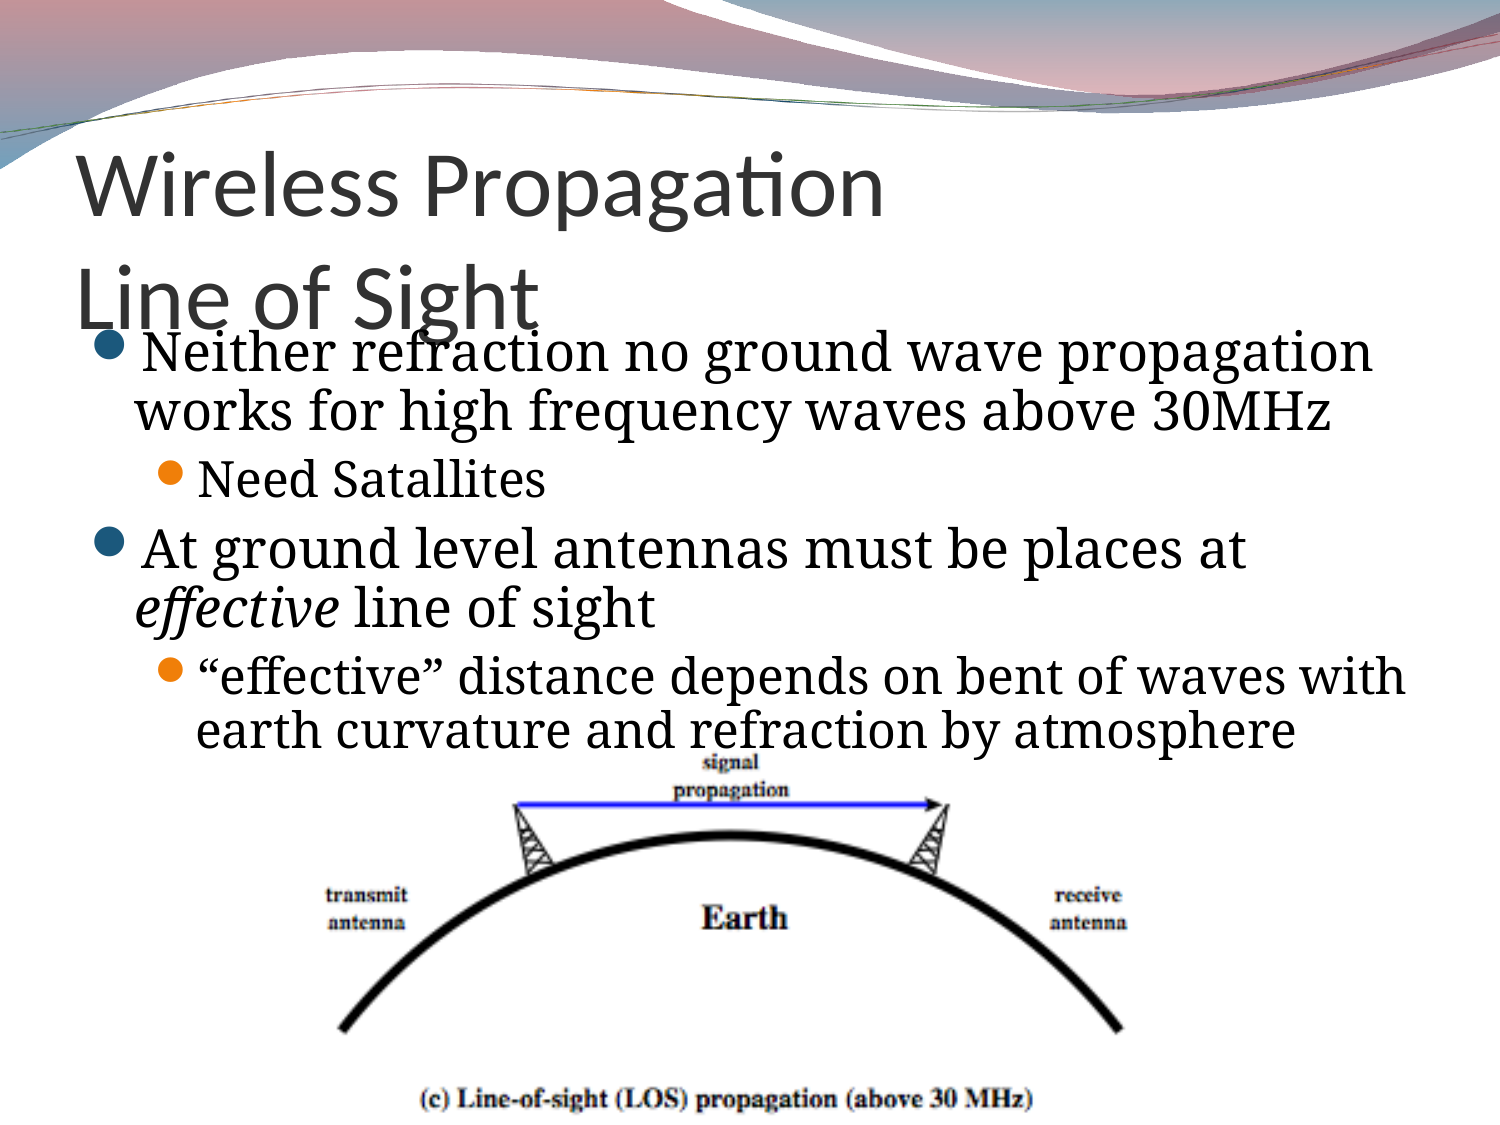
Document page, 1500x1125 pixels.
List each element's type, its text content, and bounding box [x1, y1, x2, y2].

picture [0, 33, 1500, 140]
picture [125, 1038, 1371, 1125]
list Neither refraction no ground wave propagation works for high frequency waves above 30MHz Need Satallites At ground level antennas must be places at effective line of sight “effective” distance depends on bent of waves with earth curvature and refraction by atmosphere [75, 317, 1426, 1038]
title Wireless Propagation Line of Sight [75, 115, 1426, 304]
